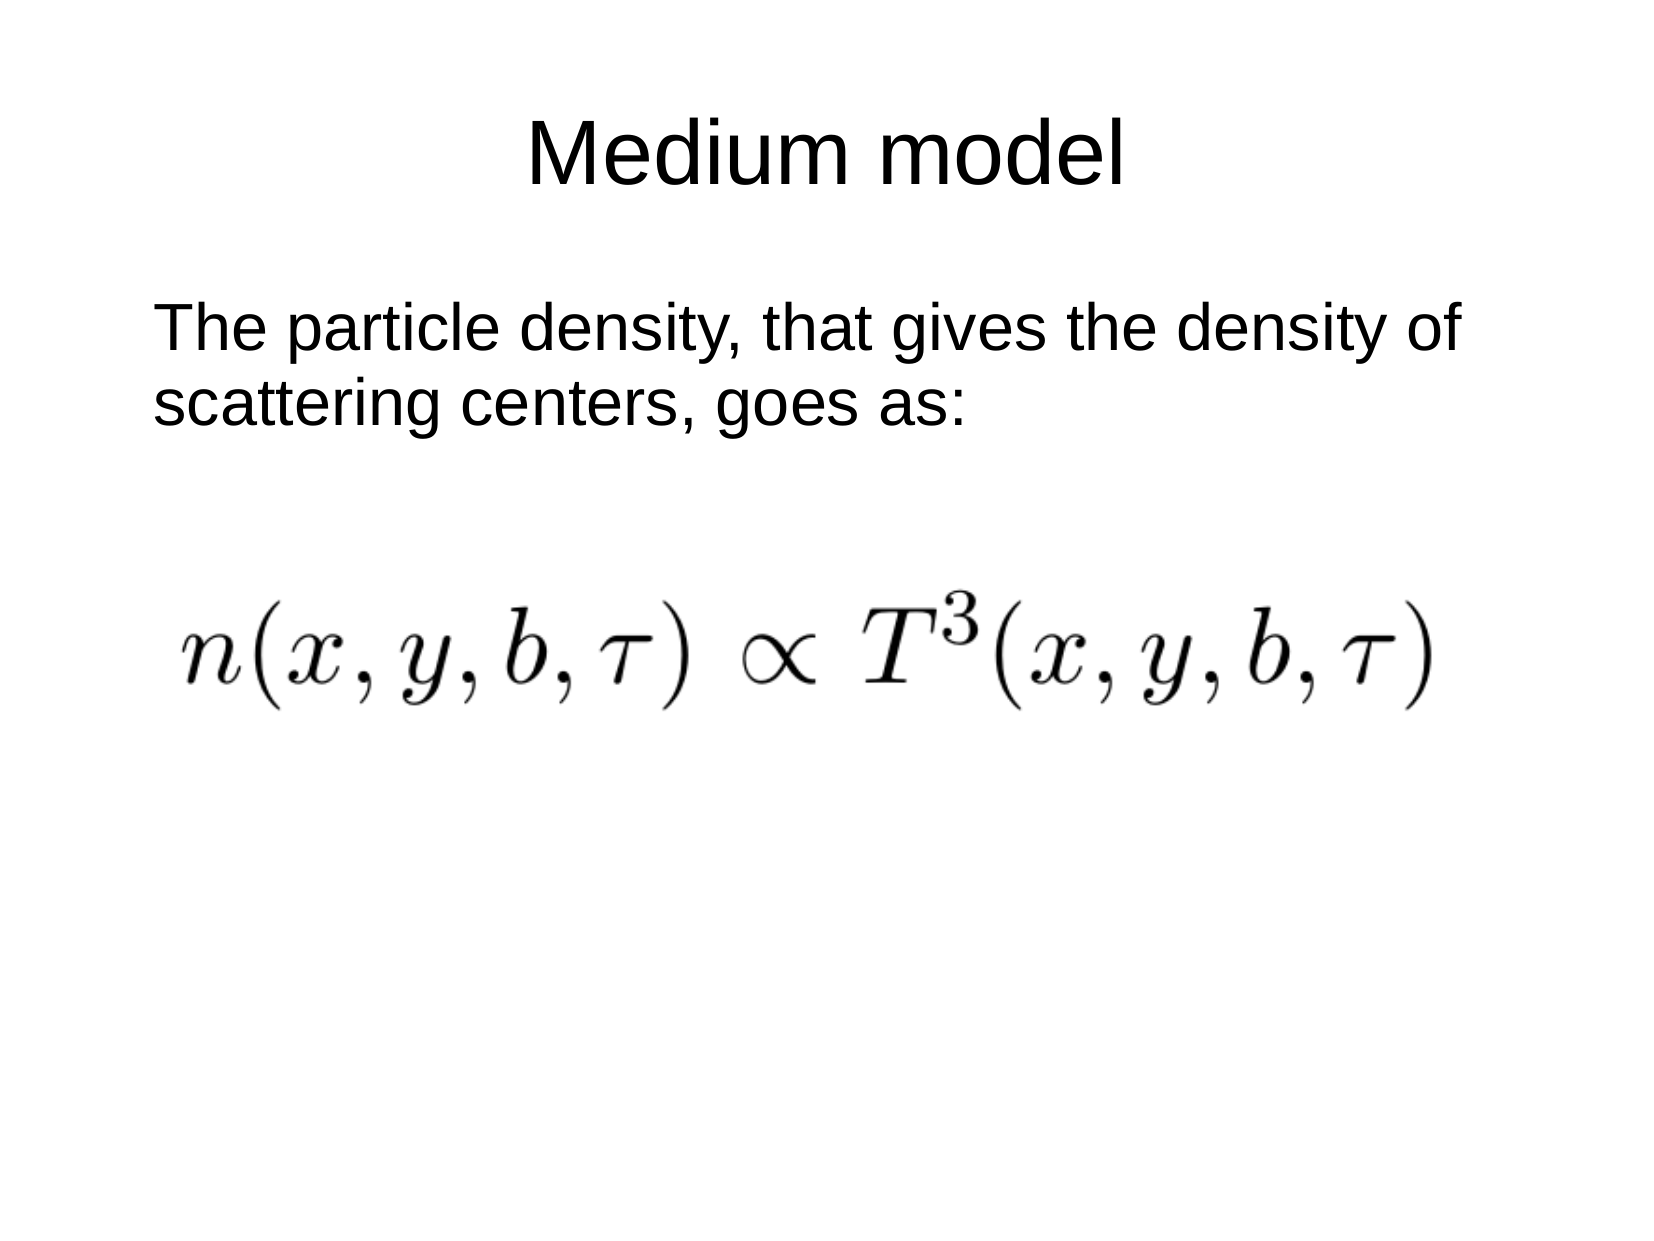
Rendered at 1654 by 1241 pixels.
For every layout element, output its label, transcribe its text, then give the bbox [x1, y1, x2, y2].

picture [170, 531, 1441, 745]
list The particle density, that gives the density of scattering centers, goes as: [82, 290, 1571, 1010]
title Medium model [82, 49, 1571, 257]
